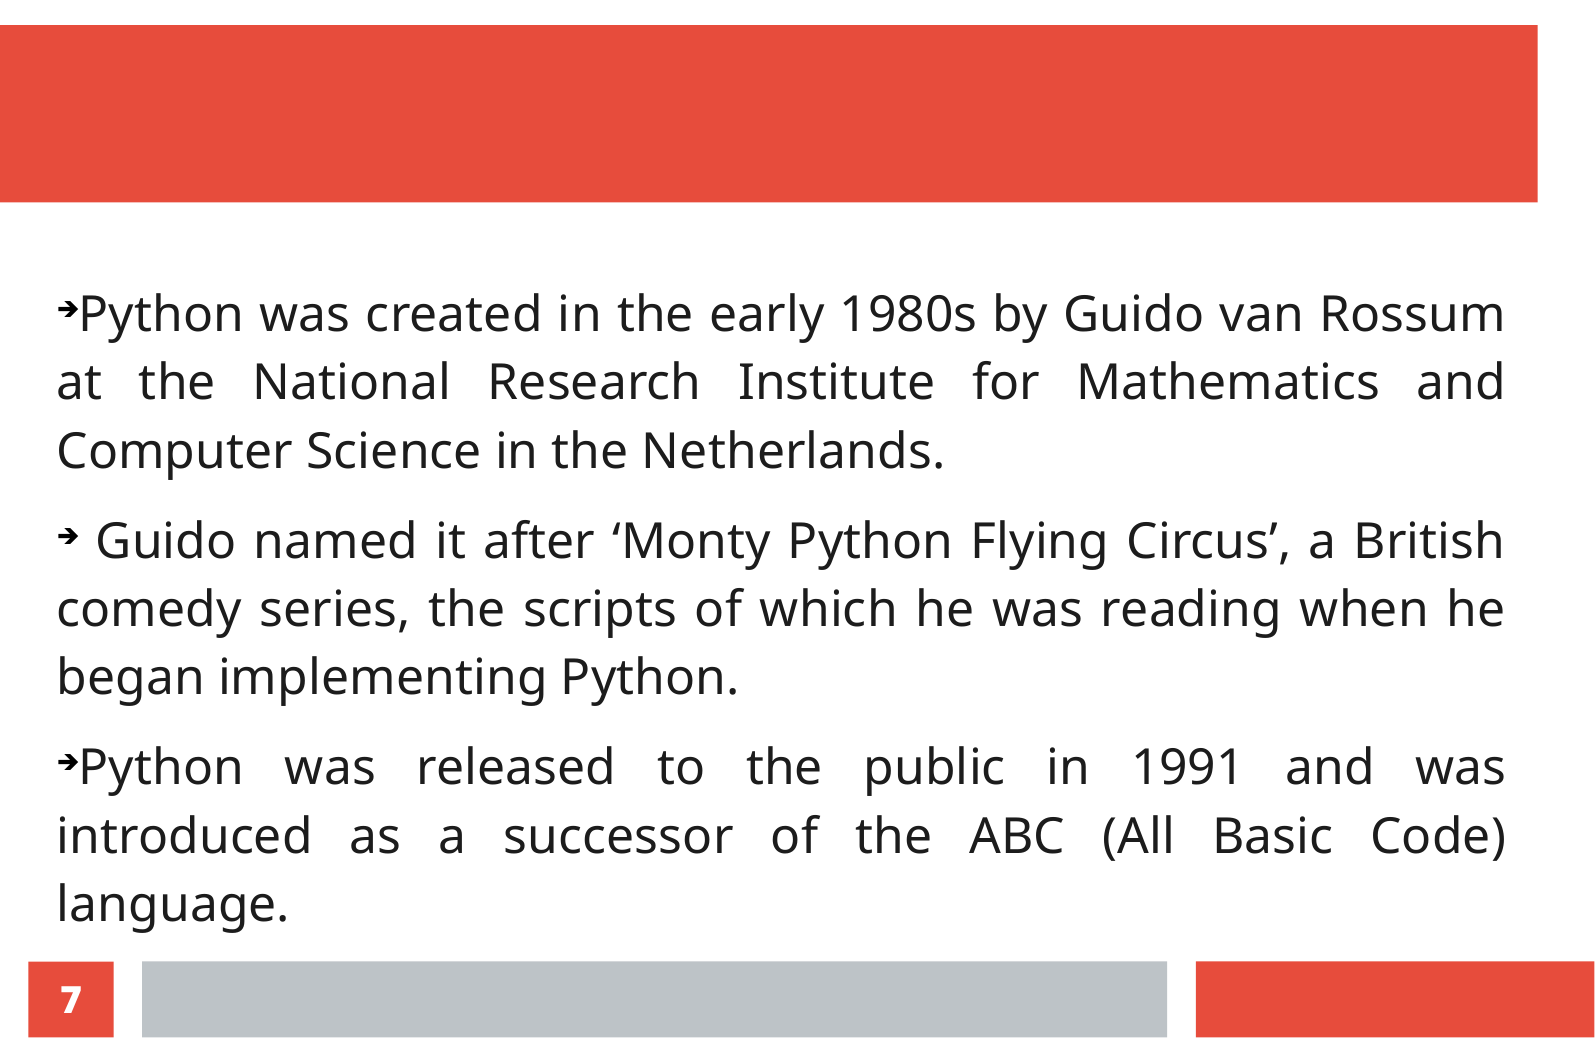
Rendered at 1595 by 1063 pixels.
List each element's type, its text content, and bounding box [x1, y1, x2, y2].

list Python was created in the early 1980s by Guido van Rossum at the National Research Institute for Mathematics and Computer Science in the Netherlands. Guido named it after ‘Monty Python Flying Circus’, a British comedy series, the scripts of which he was reading when he began implementing Python. Python was released to the public in 1991 and was introduced as a successor of the ABC (All Basic Code) language. [56, 278, 1509, 937]
